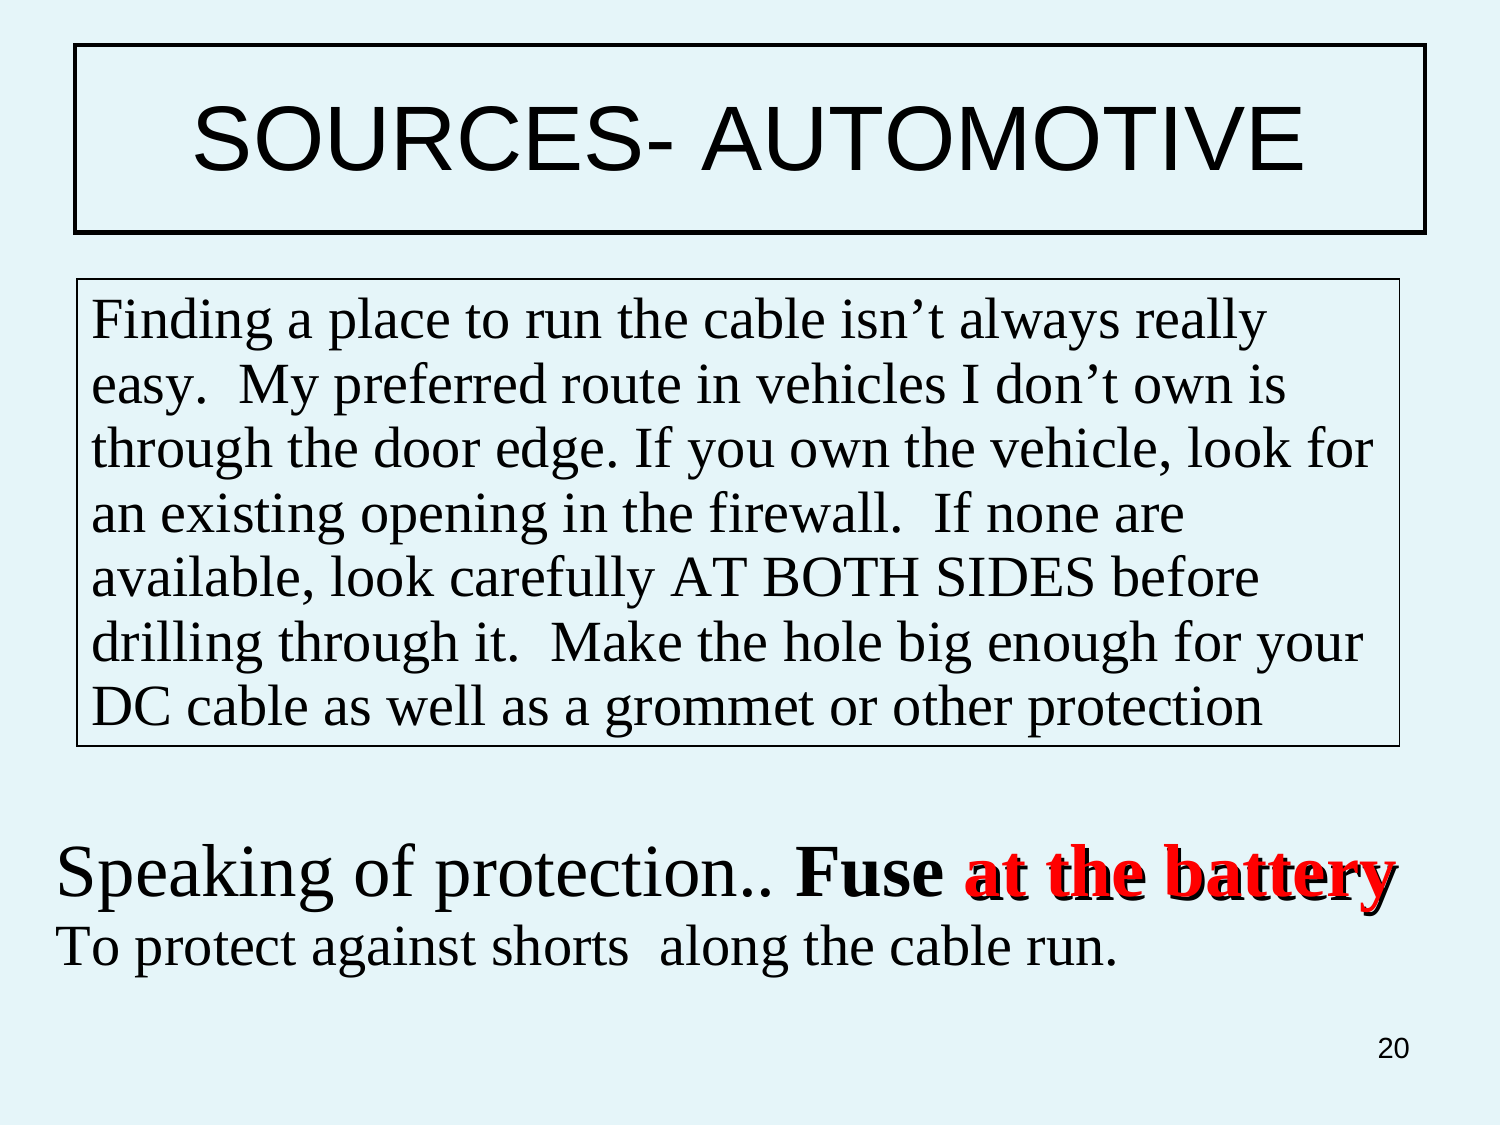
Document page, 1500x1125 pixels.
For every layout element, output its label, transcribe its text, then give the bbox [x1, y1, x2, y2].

text_box Speaking of protection.. Fuse at the battery To protect against shorts along the cable run. [41, 822, 1453, 986]
title SOURCES- AUTOMOTIVE [75, 45, 1426, 233]
text_box Finding a place to run the cable isn’t always really easy. My preferred route in vehicles I don’t own is through the door edge. If you own the vehicle, look for an existing opening in the firewall. If none are available, look carefully AT BOTH SIDES before drilling through it. Make the hole big enough for your DC cable as well as a grommet or other protection [76, 278, 1400, 747]
